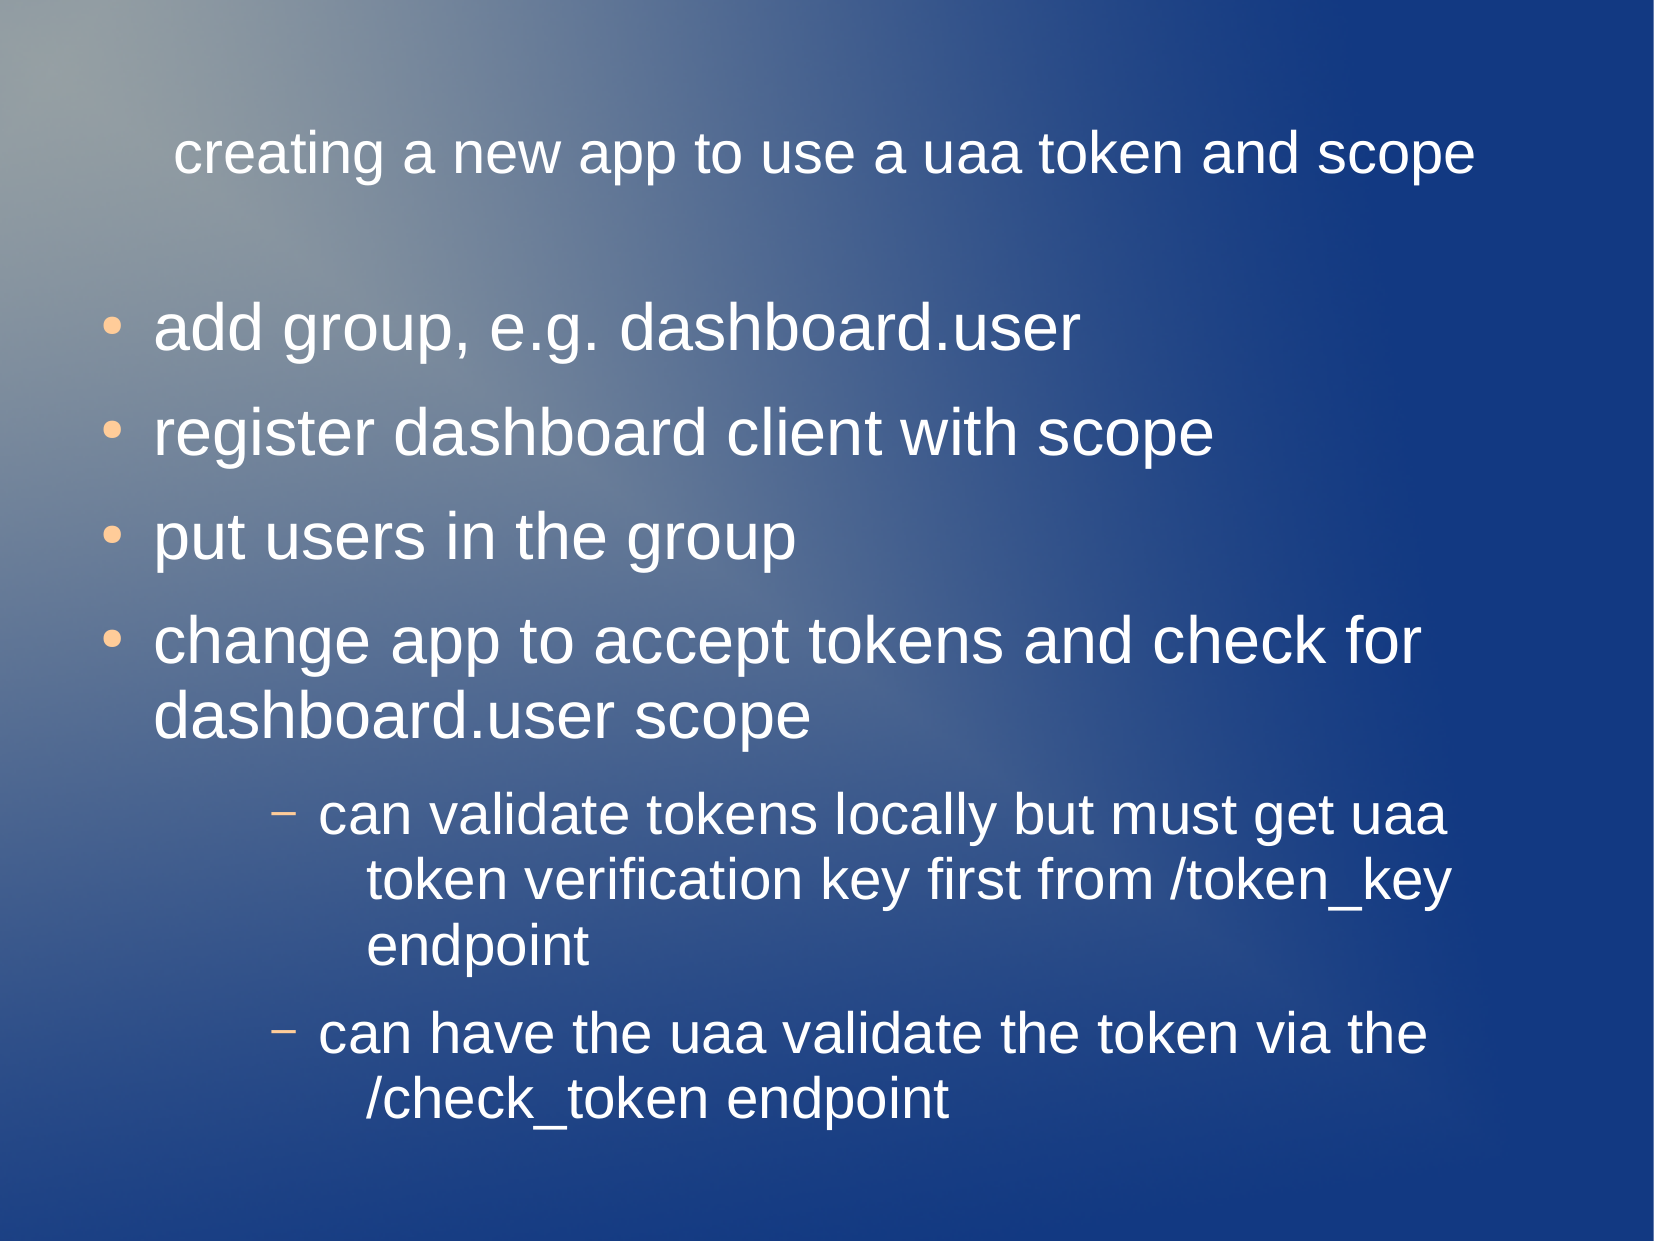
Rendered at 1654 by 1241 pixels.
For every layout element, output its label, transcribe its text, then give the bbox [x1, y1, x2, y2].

list add group, e.g. dashboard.user register dashboard client with scope put users in the group change app to accept tokens and check for dashboard.user scope can validate tokens locally but must get uaa token verification key first from /token_key endpoint can have the uaa validate the token via the /check_token endpoint [82, 290, 1571, 1131]
picture [0, 0, 1654, 1241]
title creating a new app to use a uaa token and scope [82, 49, 1571, 257]
